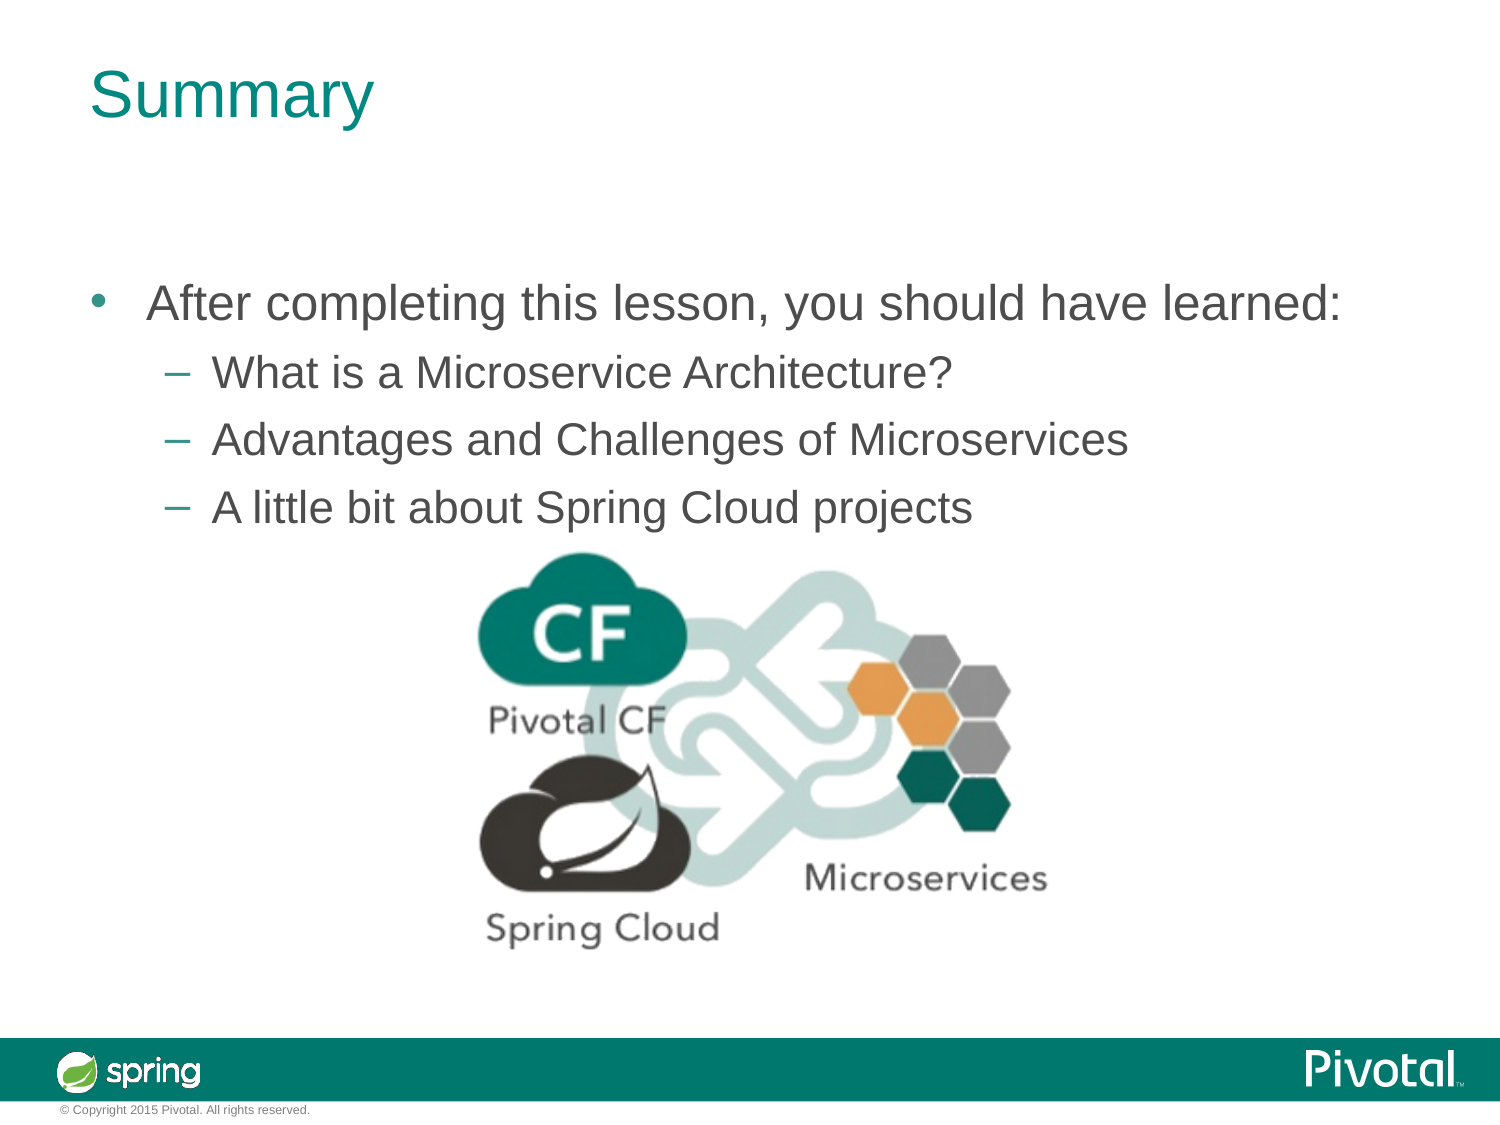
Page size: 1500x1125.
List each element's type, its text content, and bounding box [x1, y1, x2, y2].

picture [1306, 1050, 1464, 1087]
title Summary [75, 37, 1426, 225]
picture [393, 510, 1107, 972]
list After completing this lesson, you should have learned: What is a Microservice Architecture? Advantages and Challenges of Microservices A little bit about Spring Cloud projects [75, 262, 1426, 987]
picture [32, 1041, 210, 1103]
